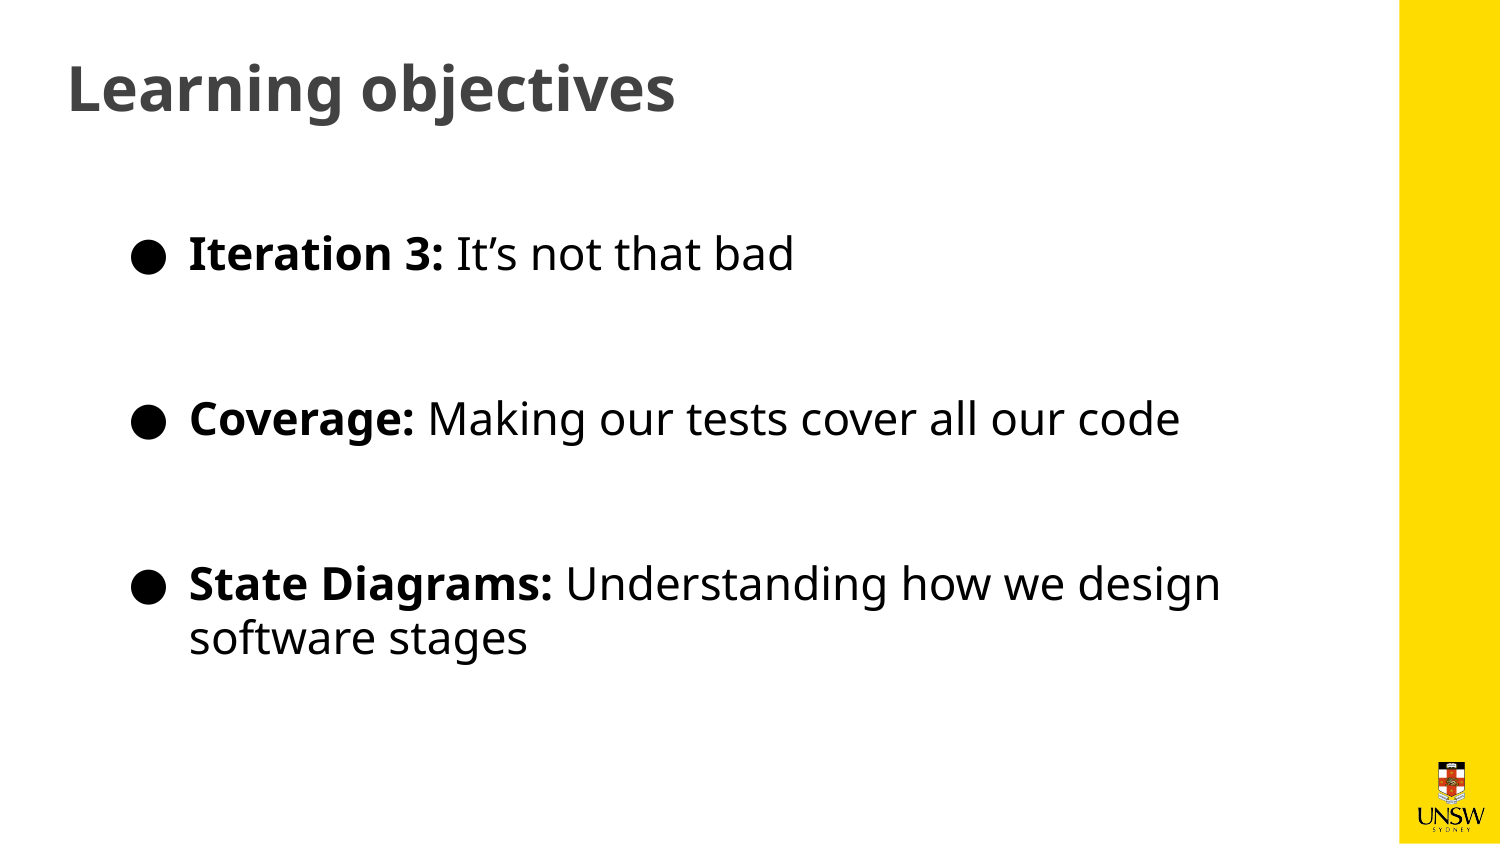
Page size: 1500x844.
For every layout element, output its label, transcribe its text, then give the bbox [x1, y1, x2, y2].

text_box Iteration 3: It’s not that bad Coverage: Making our tests cover all our code State Diagrams: Understanding how we design software stages [98, 154, 1356, 735]
text_box Learning objectives [51, 24, 1449, 145]
picture [1418, 762, 1485, 832]
